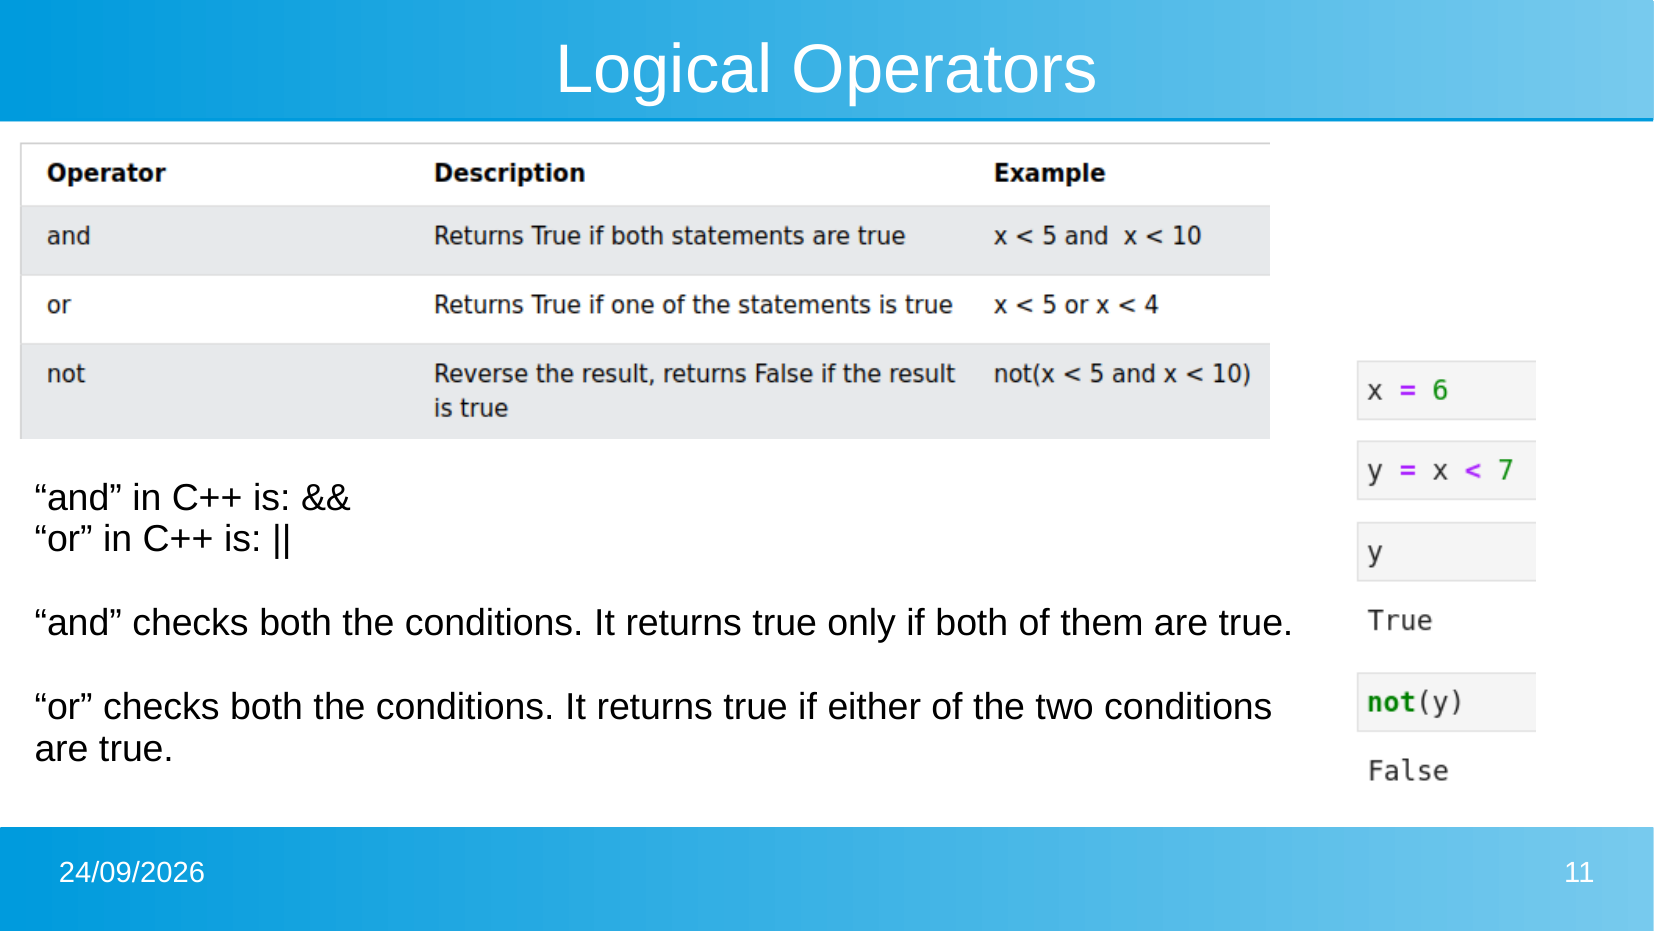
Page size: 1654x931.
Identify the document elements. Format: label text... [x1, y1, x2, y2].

title Logical Operators [59, 29, 1595, 108]
picture [1340, 353, 1536, 798]
text_box “and” in C++ is: && “or” in C++ is: || “and” checks both the conditions. It returns true only if both of them are true. “or” checks both the conditions. It returns true if either of the two conditions are true. [19, 468, 1329, 904]
picture [11, 135, 1270, 439]
